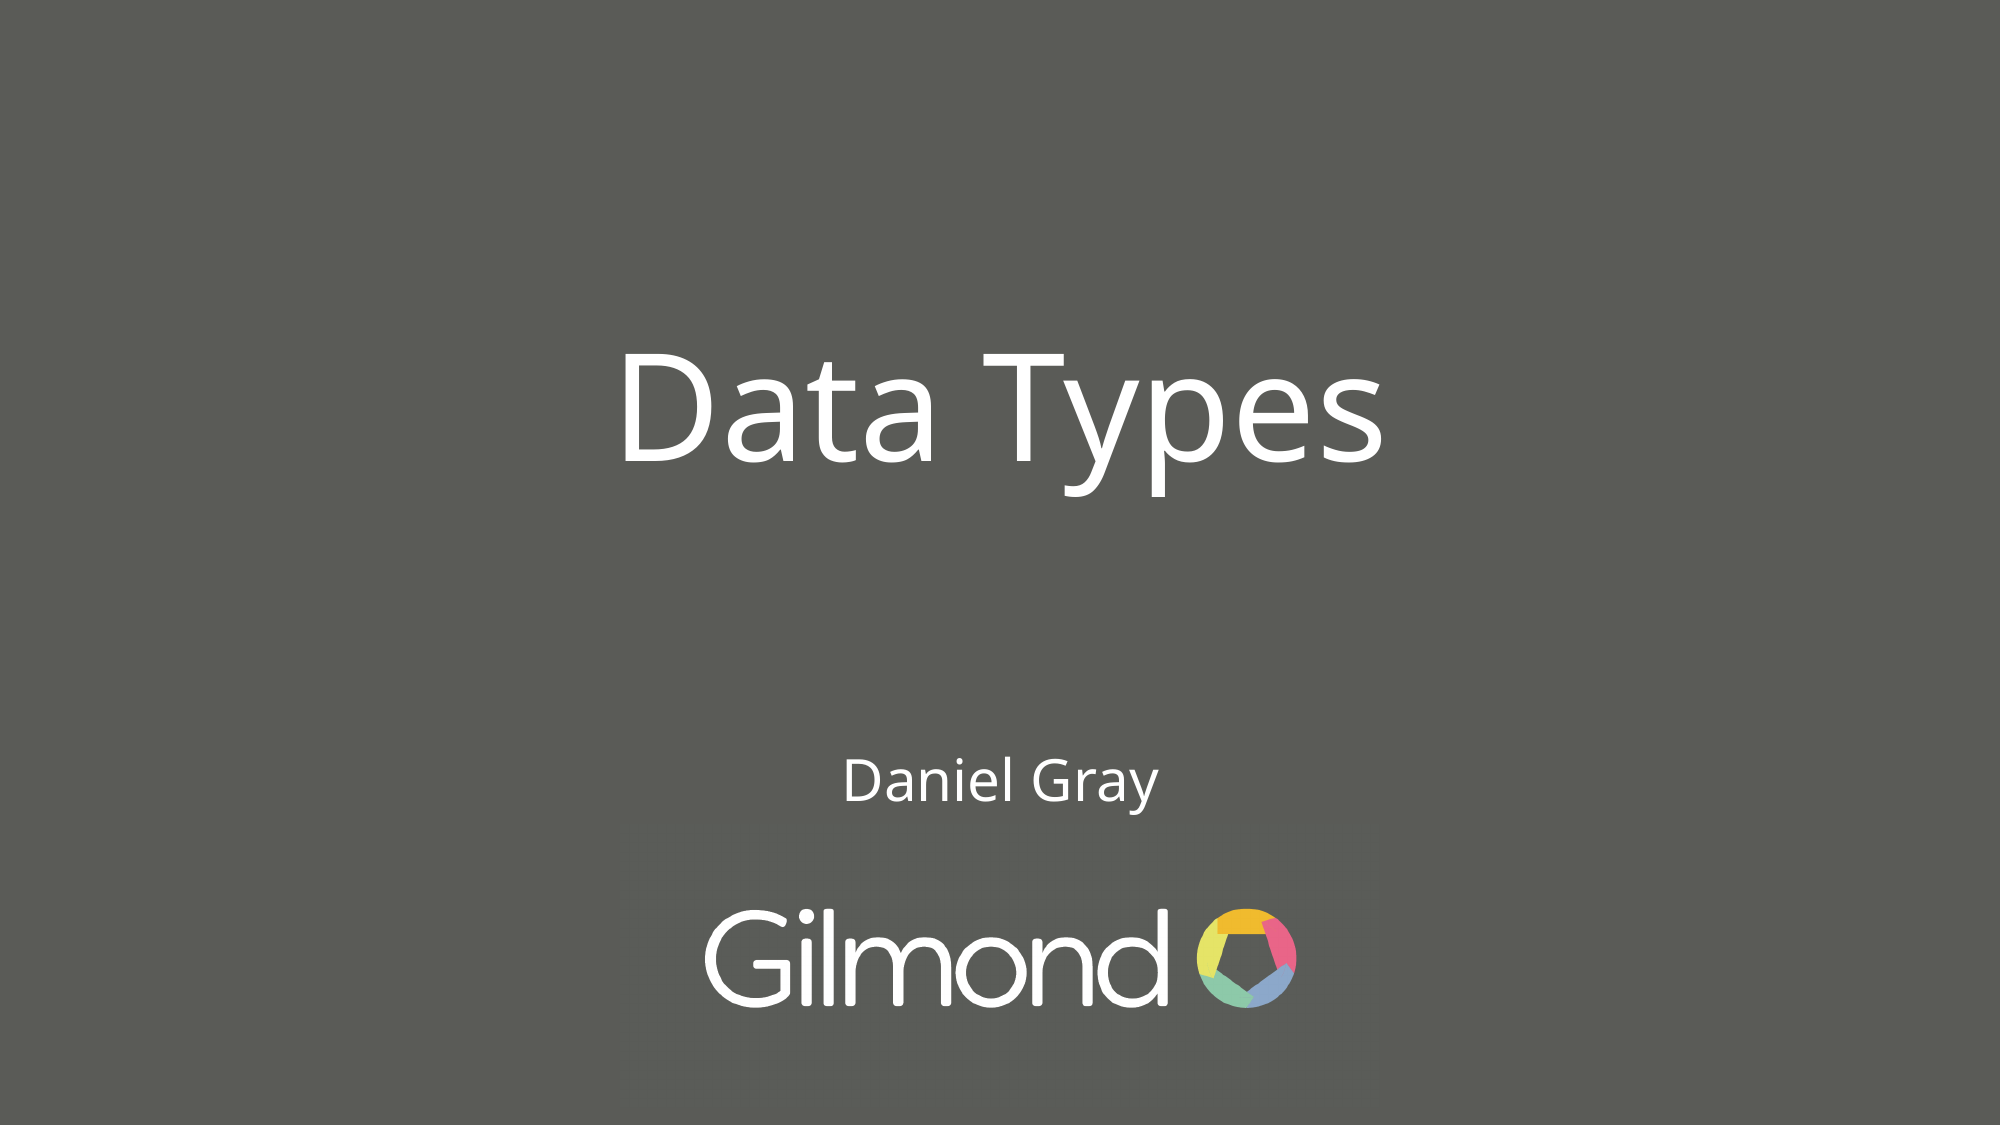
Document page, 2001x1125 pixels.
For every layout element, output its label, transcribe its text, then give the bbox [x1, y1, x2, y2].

subtitle Data Types [249, 211, 1750, 581]
subtitle Daniel Gray [249, 581, 1750, 985]
picture [620, 824, 1380, 1108]
